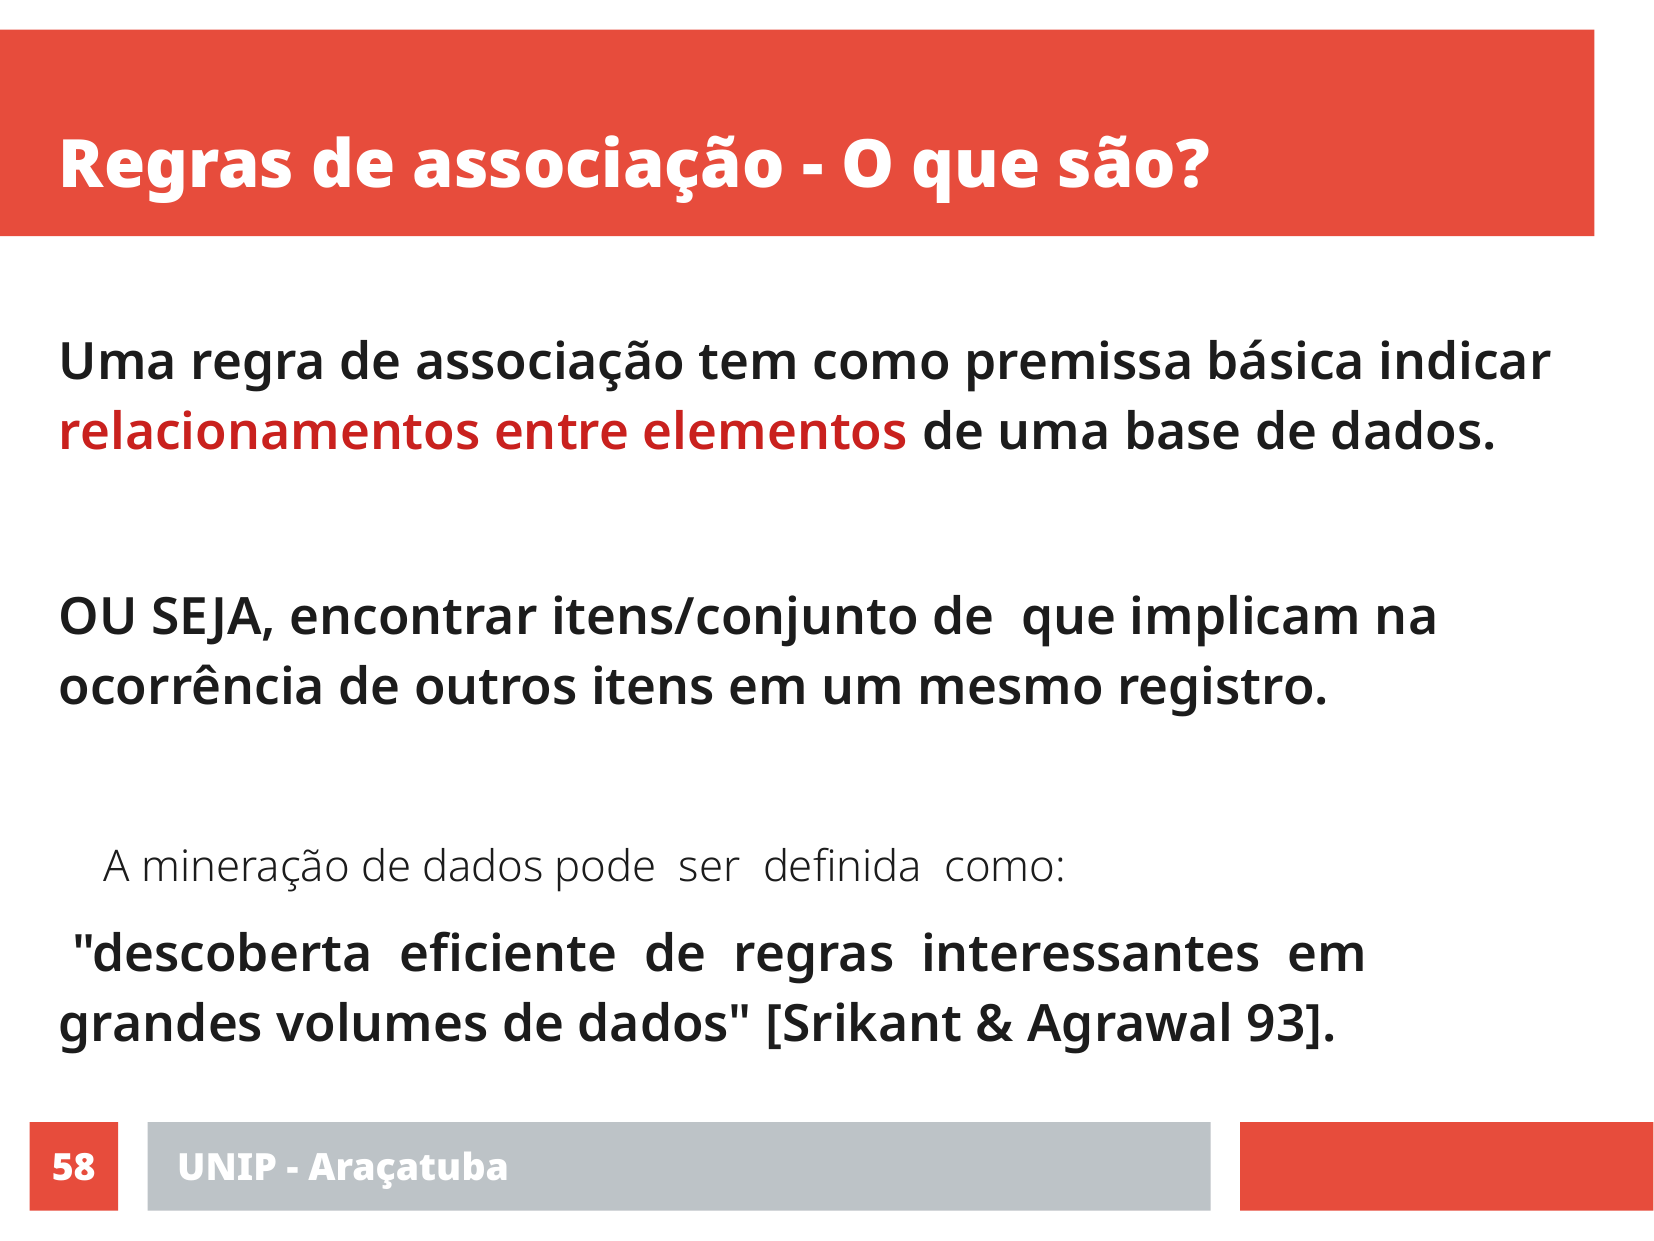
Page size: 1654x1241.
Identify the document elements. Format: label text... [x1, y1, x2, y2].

title Regras de associação - O que são? [59, 59, 1595, 207]
list Uma regra de associação tem como premissa básica indicar relacionamentos entre elementos de uma base de dados. OU SEJA, encontrar itens/conjunto de que implicam na ocorrência de outros itens em um mesmo registro. A mineração de dados pode ser definida como: "descoberta eficiente de regras interessantes em grandes volumes de dados" [Srikant & Agrawal 93]. [59, 324, 1565, 1093]
